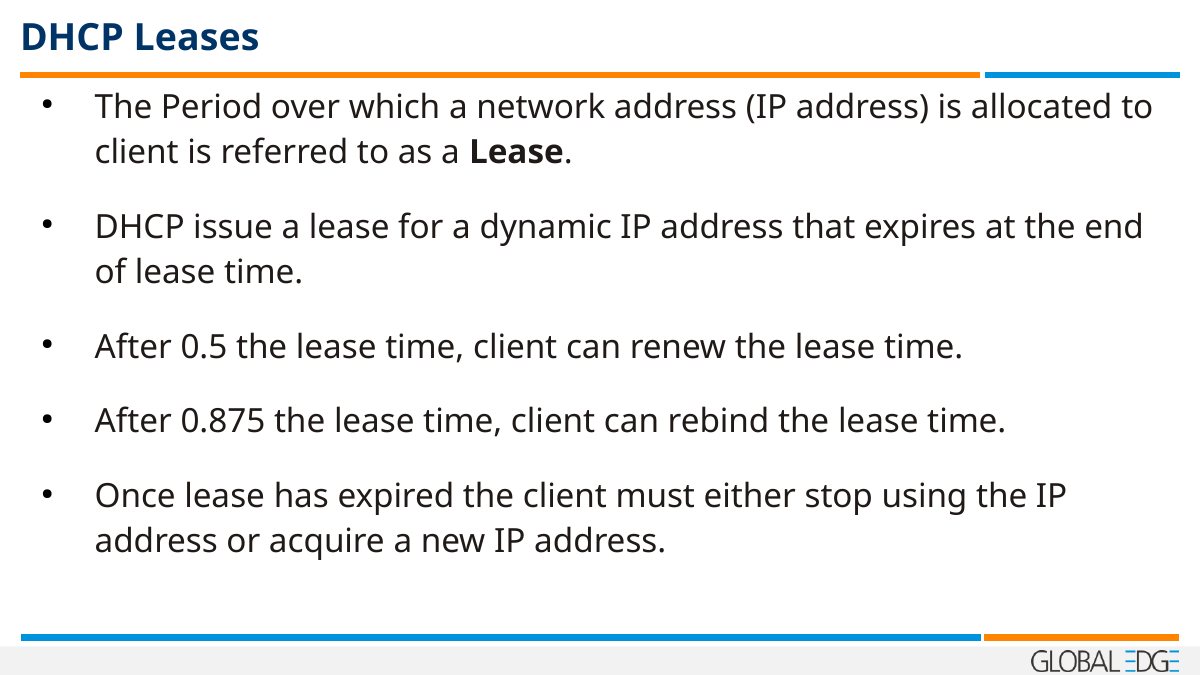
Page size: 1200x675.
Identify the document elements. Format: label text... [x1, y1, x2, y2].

list The Period over which a network address (IP address) is allocated to client is referred to as a Lease. DHCP issue a lease for a dynamic IP address that expires at the end of lease time. After 0.5 the lease time, client can renew the lease time. After 0.875 the lease time, client can rebind the lease time. Once lease has expired the client must either stop using the IP address or acquire a new IP address. [23, 82, 1182, 615]
picture [1031, 650, 1179, 672]
title DHCP Leases [12, 9, 1088, 63]
